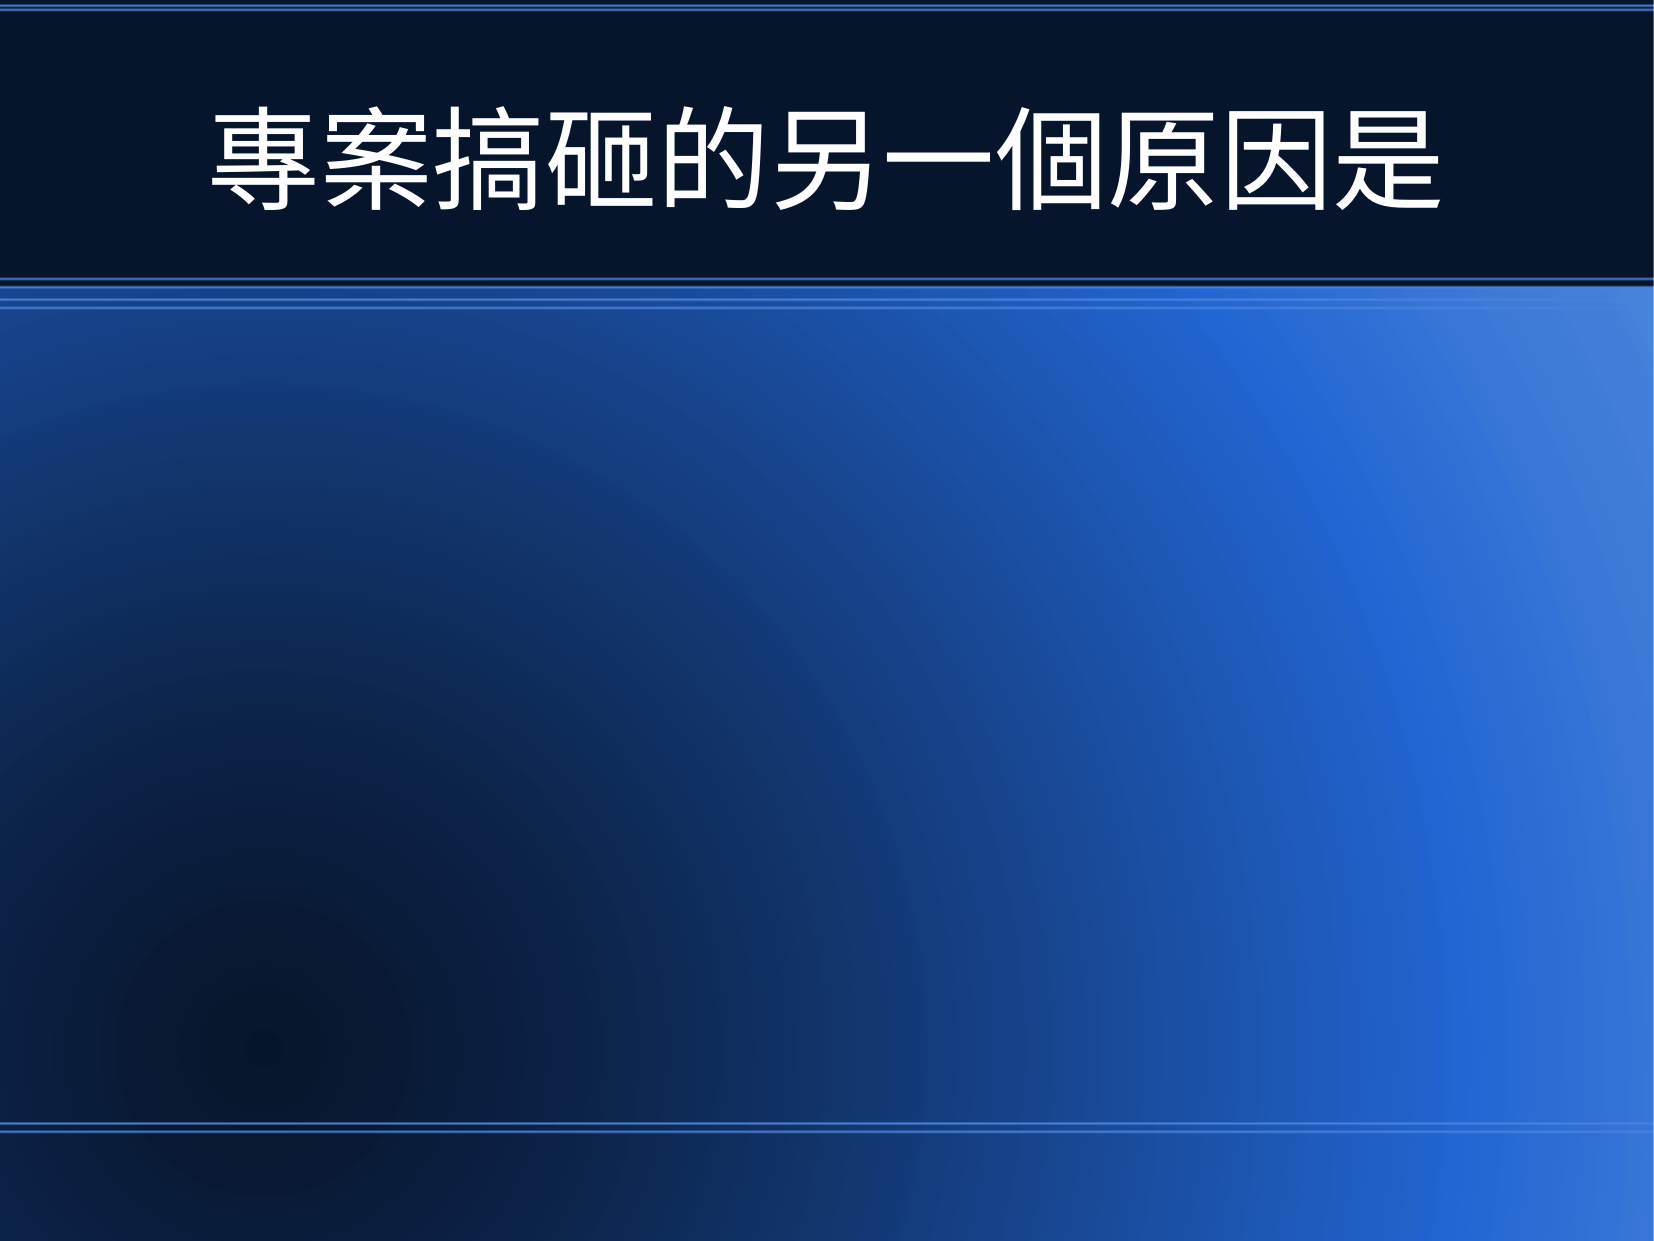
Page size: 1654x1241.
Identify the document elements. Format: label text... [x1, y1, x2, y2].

title 專案搞砸的另一個原因是 [82, 49, 1571, 257]
picture [0, 0, 1654, 1241]
